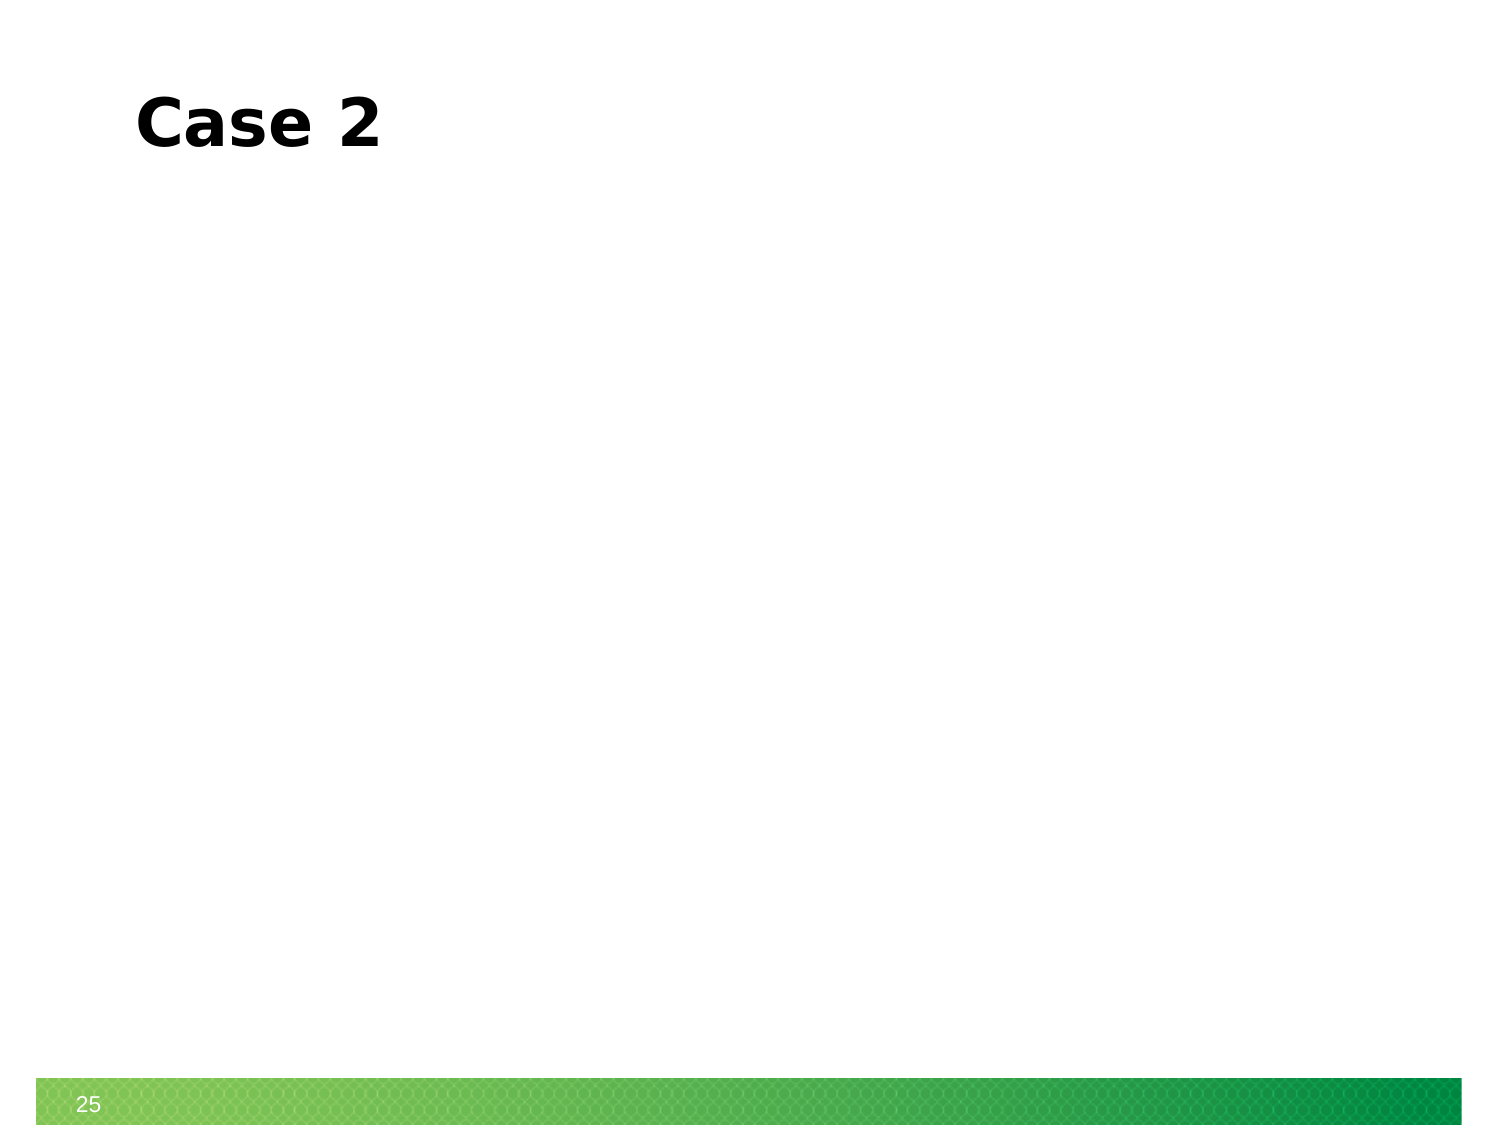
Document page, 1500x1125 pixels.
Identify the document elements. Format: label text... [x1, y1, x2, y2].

picture [36, 1078, 1462, 1125]
title Case 2 [135, 41, 1372, 204]
